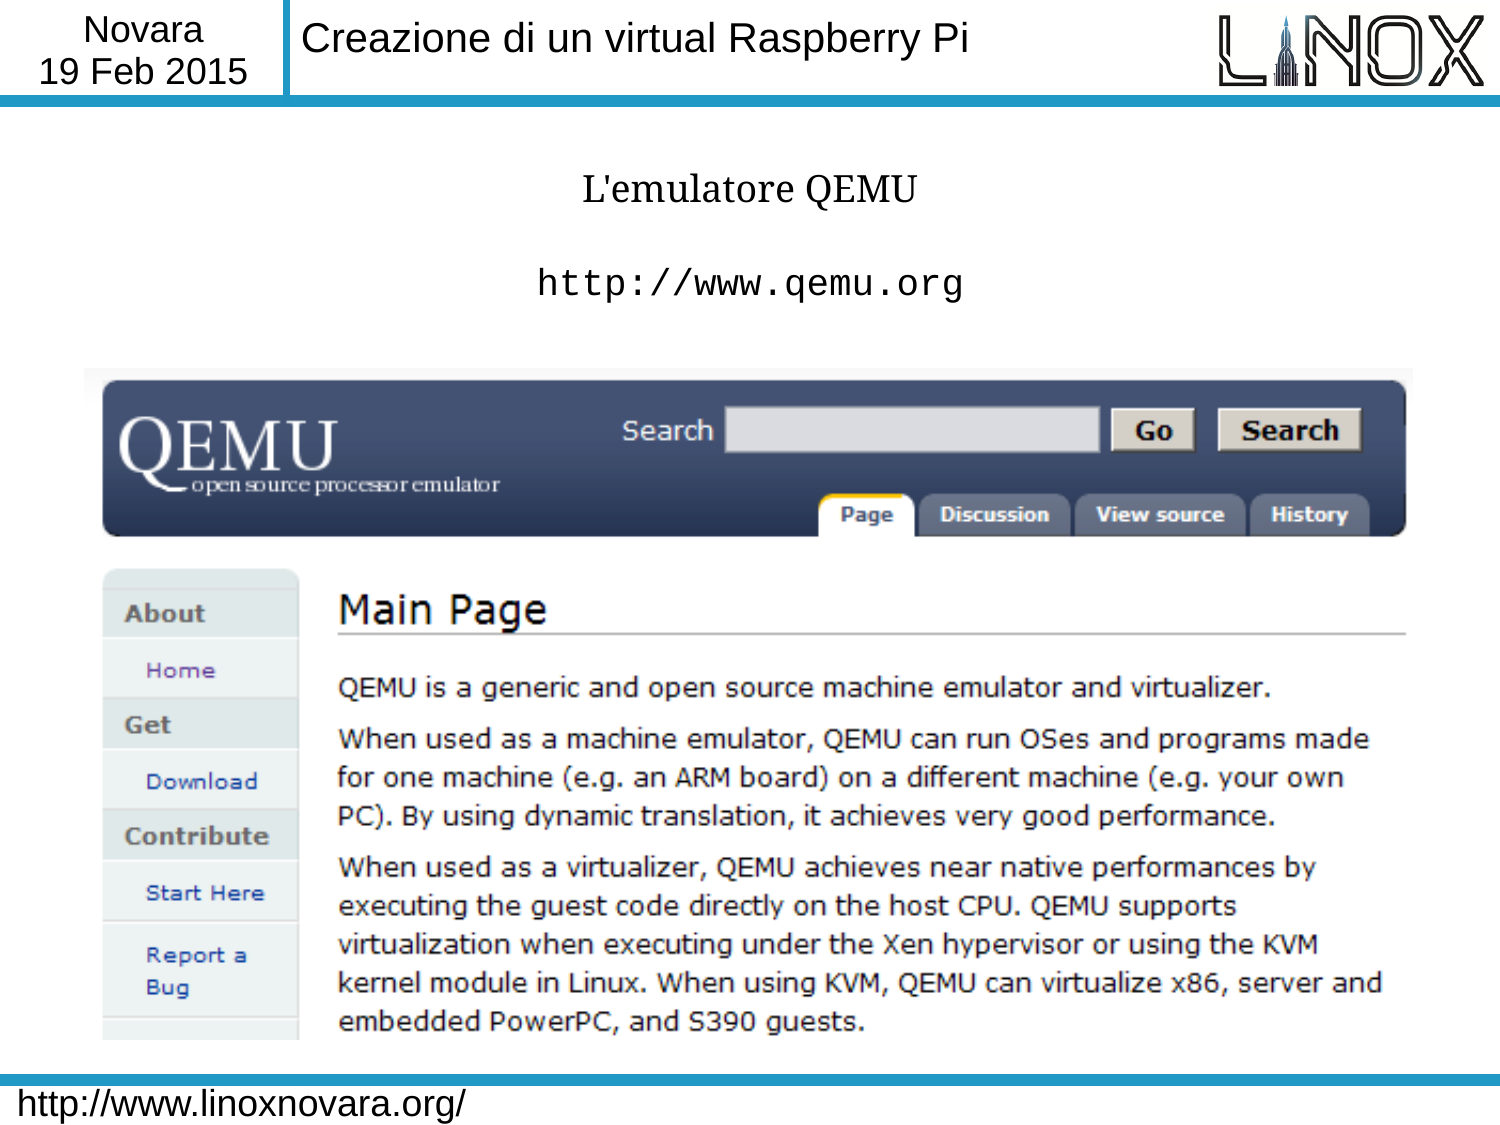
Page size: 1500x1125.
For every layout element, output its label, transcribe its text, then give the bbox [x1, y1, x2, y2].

picture [0, 0, 1500, 107]
picture [84, 368, 1413, 1040]
text_box L'emulatore QEMU http://www.qemu.org [23, 154, 1477, 296]
picture [0, 1074, 1500, 1086]
list Creazione di un virtual Raspberry Pi [286, 7, 1312, 83]
